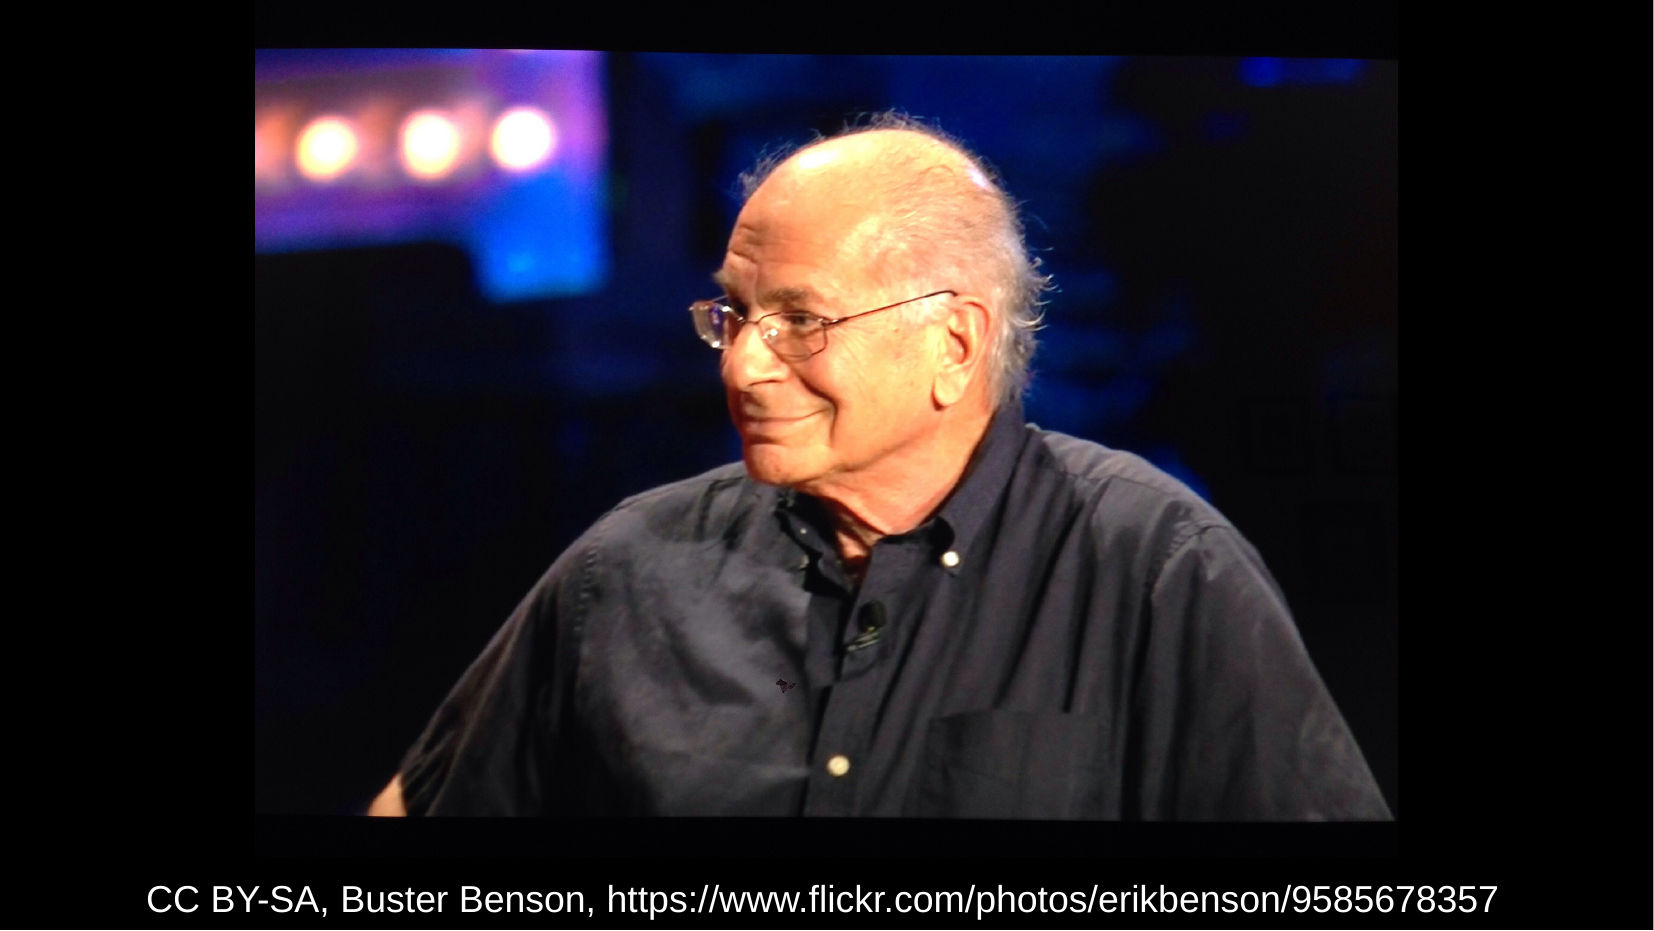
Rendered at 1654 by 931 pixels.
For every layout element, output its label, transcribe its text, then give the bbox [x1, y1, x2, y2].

text_box CC BY-SA, Buster Benson, https://www.flickr.com/photos/erikbenson/9585678357 [131, 871, 1523, 928]
picture [255, 0, 1398, 857]
